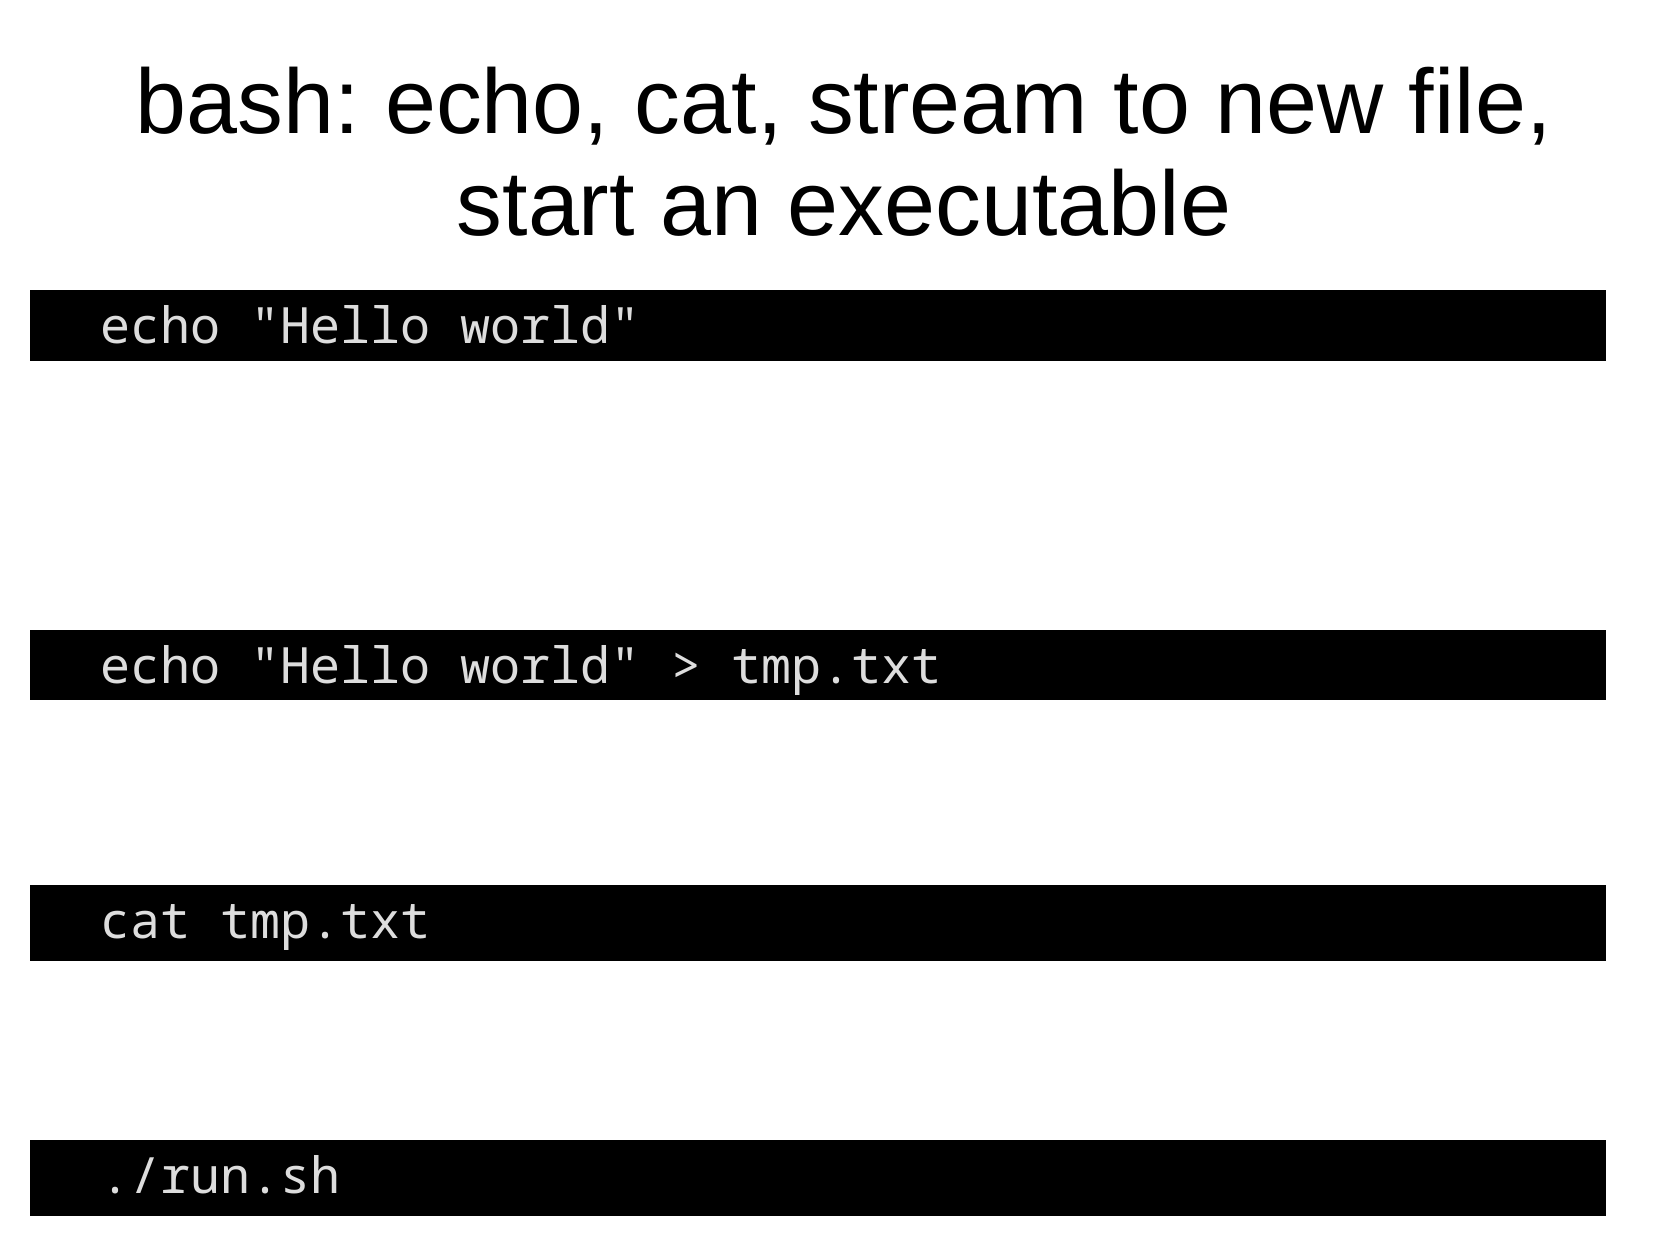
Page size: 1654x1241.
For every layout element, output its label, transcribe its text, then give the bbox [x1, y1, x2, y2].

title bash: echo, cat, stream to new file, start an executable [82, 49, 1571, 257]
list echo "Hello world" [30, 290, 1606, 361]
list echo "Hello world" > tmp.txt [30, 630, 1606, 700]
list cat tmp.txt [30, 885, 1606, 961]
list ./run.sh [30, 1140, 1606, 1216]
